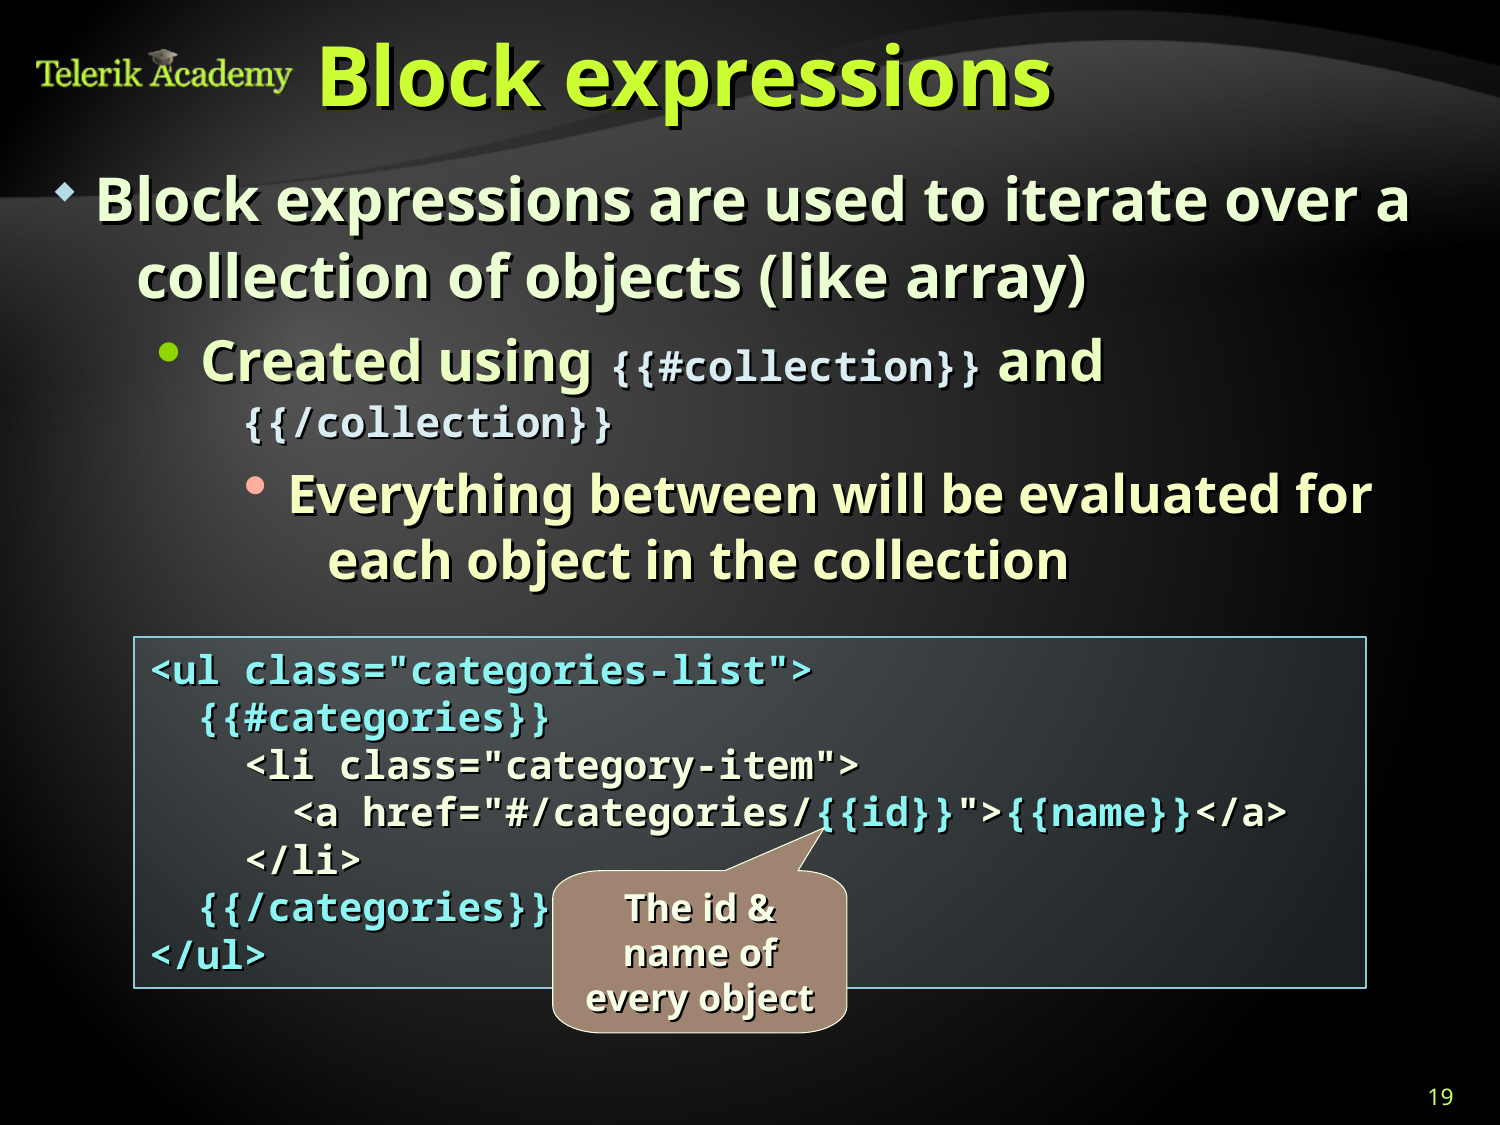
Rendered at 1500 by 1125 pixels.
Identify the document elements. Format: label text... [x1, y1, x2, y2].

text_box The id & name of every object [552, 827, 847, 1033]
text_box <ul class="categories-list"> {{#categories}} <li class="category-item"> <a href="#/categories/{{id}}">{{name}}</a> </li> {{/categories}} </ul> [133, 637, 1367, 989]
text_box 19 [1412, 1074, 1488, 1113]
title Block expressions [300, 12, 1463, 149]
list Block expressions are used to iterate over a collection of objects (like array) Created using {{#collection}} and {{/collection}} Everything between will be evaluated for each object in the collection [37, 149, 1463, 599]
